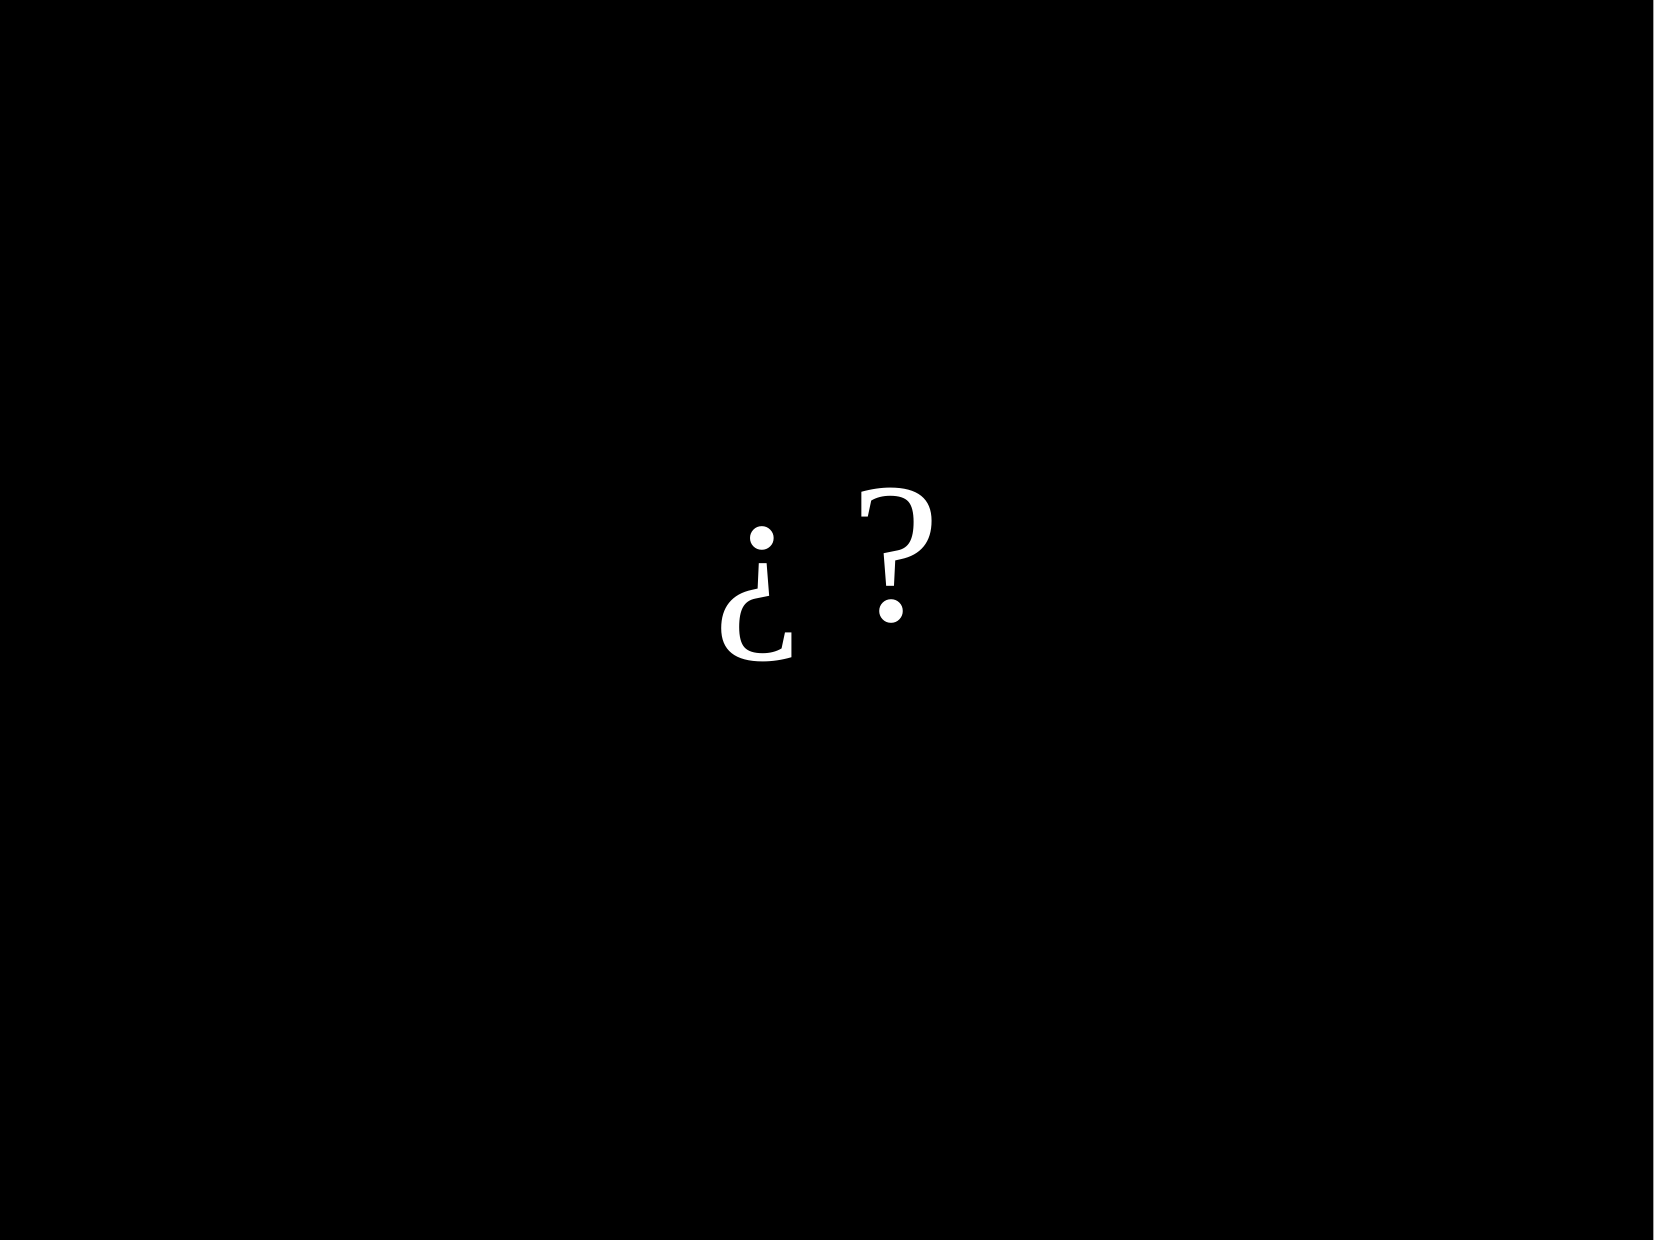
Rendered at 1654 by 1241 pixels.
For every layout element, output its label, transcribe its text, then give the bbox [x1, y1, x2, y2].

subtitle ¿ ? [82, 49, 1571, 1010]
